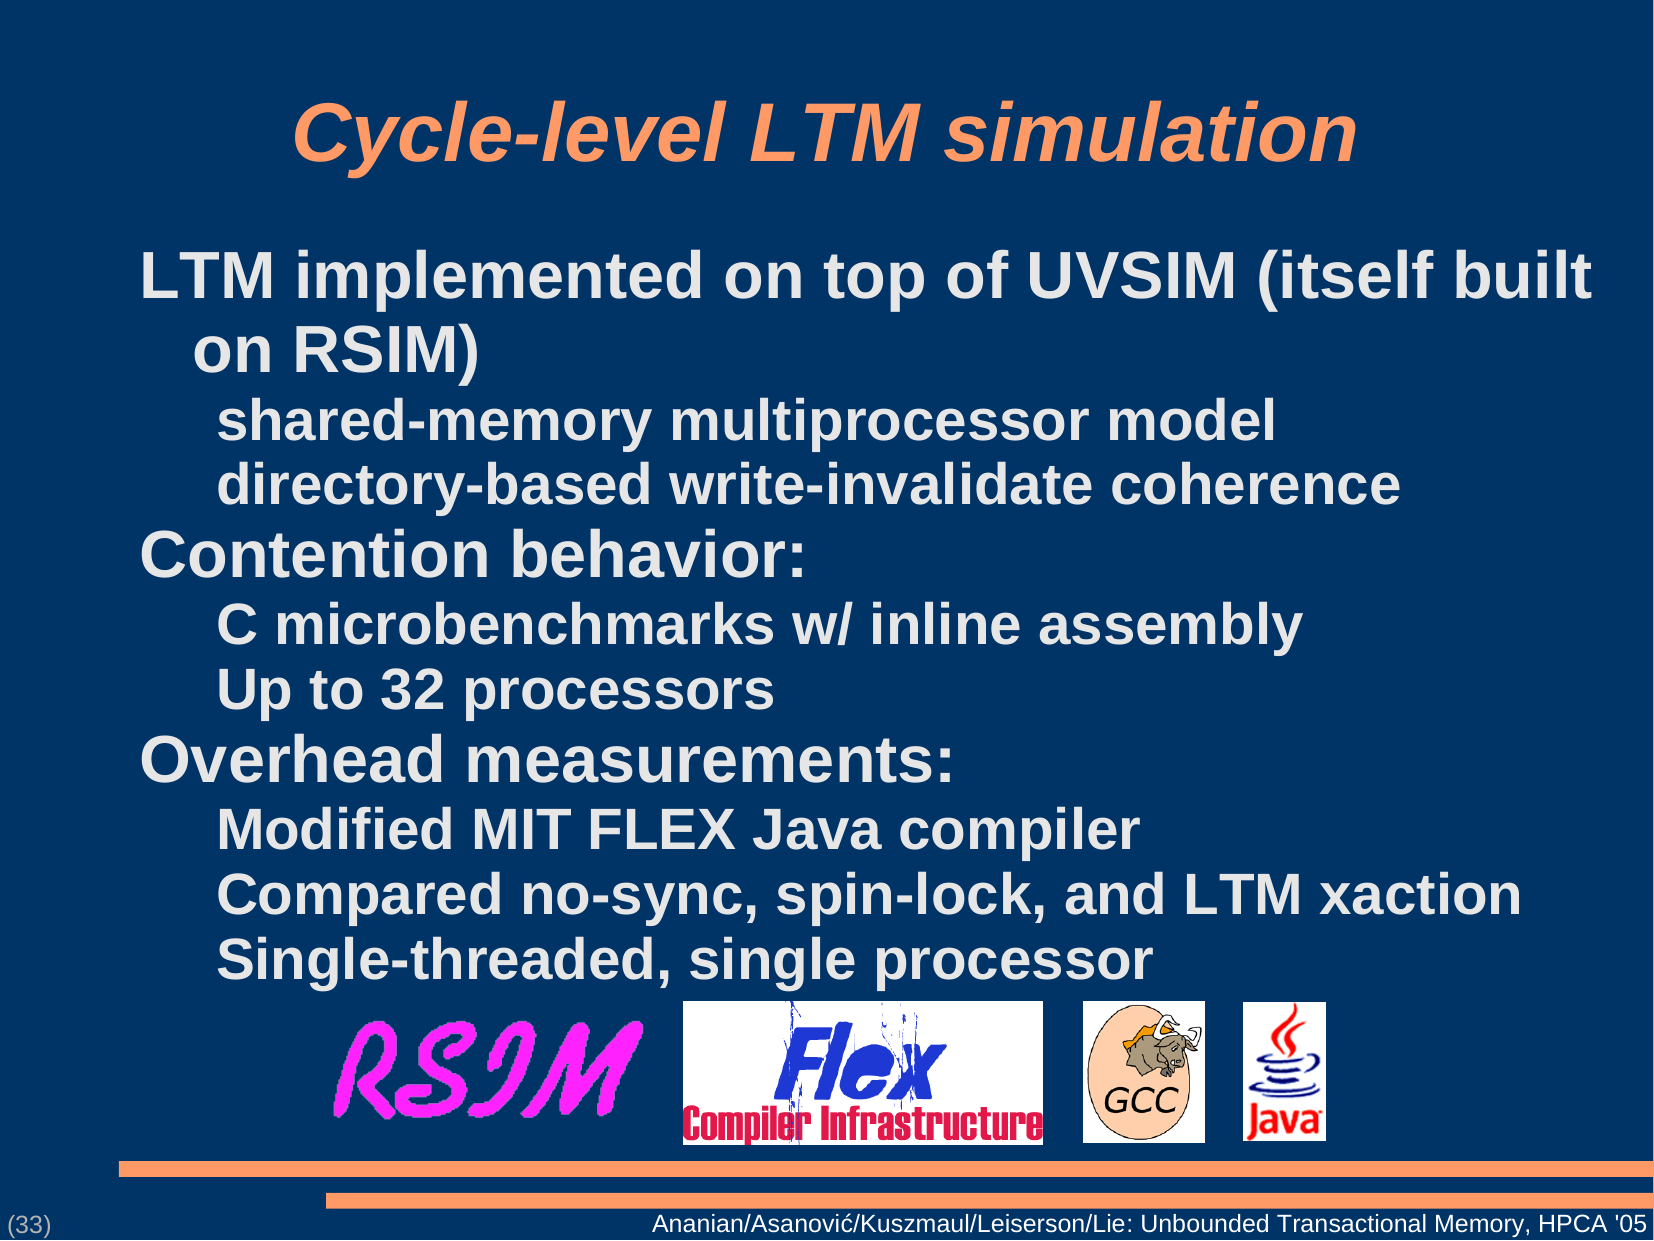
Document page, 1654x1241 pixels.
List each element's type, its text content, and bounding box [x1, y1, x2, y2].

title Cycle-level LTM simulation [51, 28, 1600, 236]
picture [1243, 1002, 1326, 1141]
picture [1083, 1001, 1205, 1143]
list LTM implemented on top of UVSIM (itself built on RSIM) shared-memory multiprocessor model directory-based write-invalidate coherence Contention behavior: C microbenchmarks w/ inline assembly Up to 32 processors Overhead measurements: Modified MIT FLEX Java compiler Compared no-sync, spin-lock, and LTM xaction Single-threaded, single processor [121, 237, 1606, 1132]
picture [328, 1012, 651, 1132]
picture [683, 1001, 1043, 1145]
